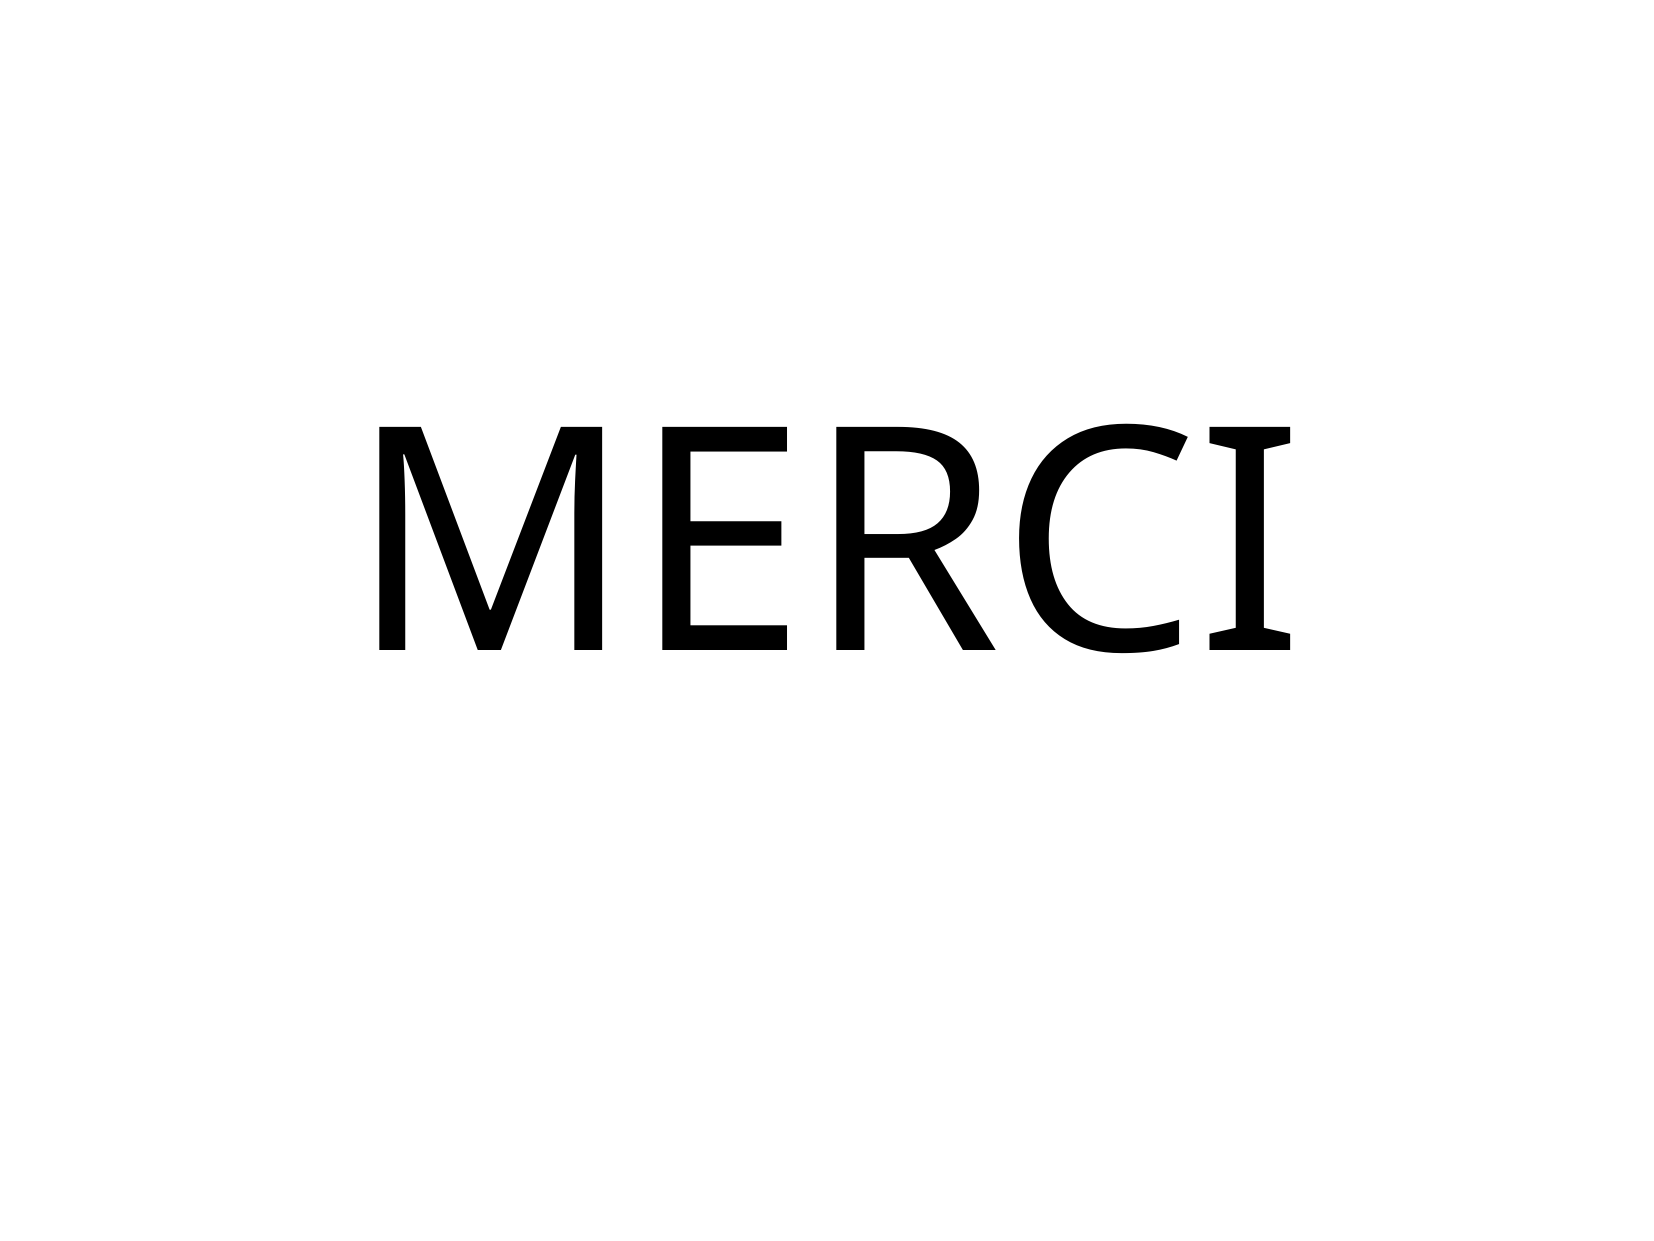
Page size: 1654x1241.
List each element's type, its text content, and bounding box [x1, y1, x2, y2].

subtitle MERCI [82, 49, 1571, 1010]
